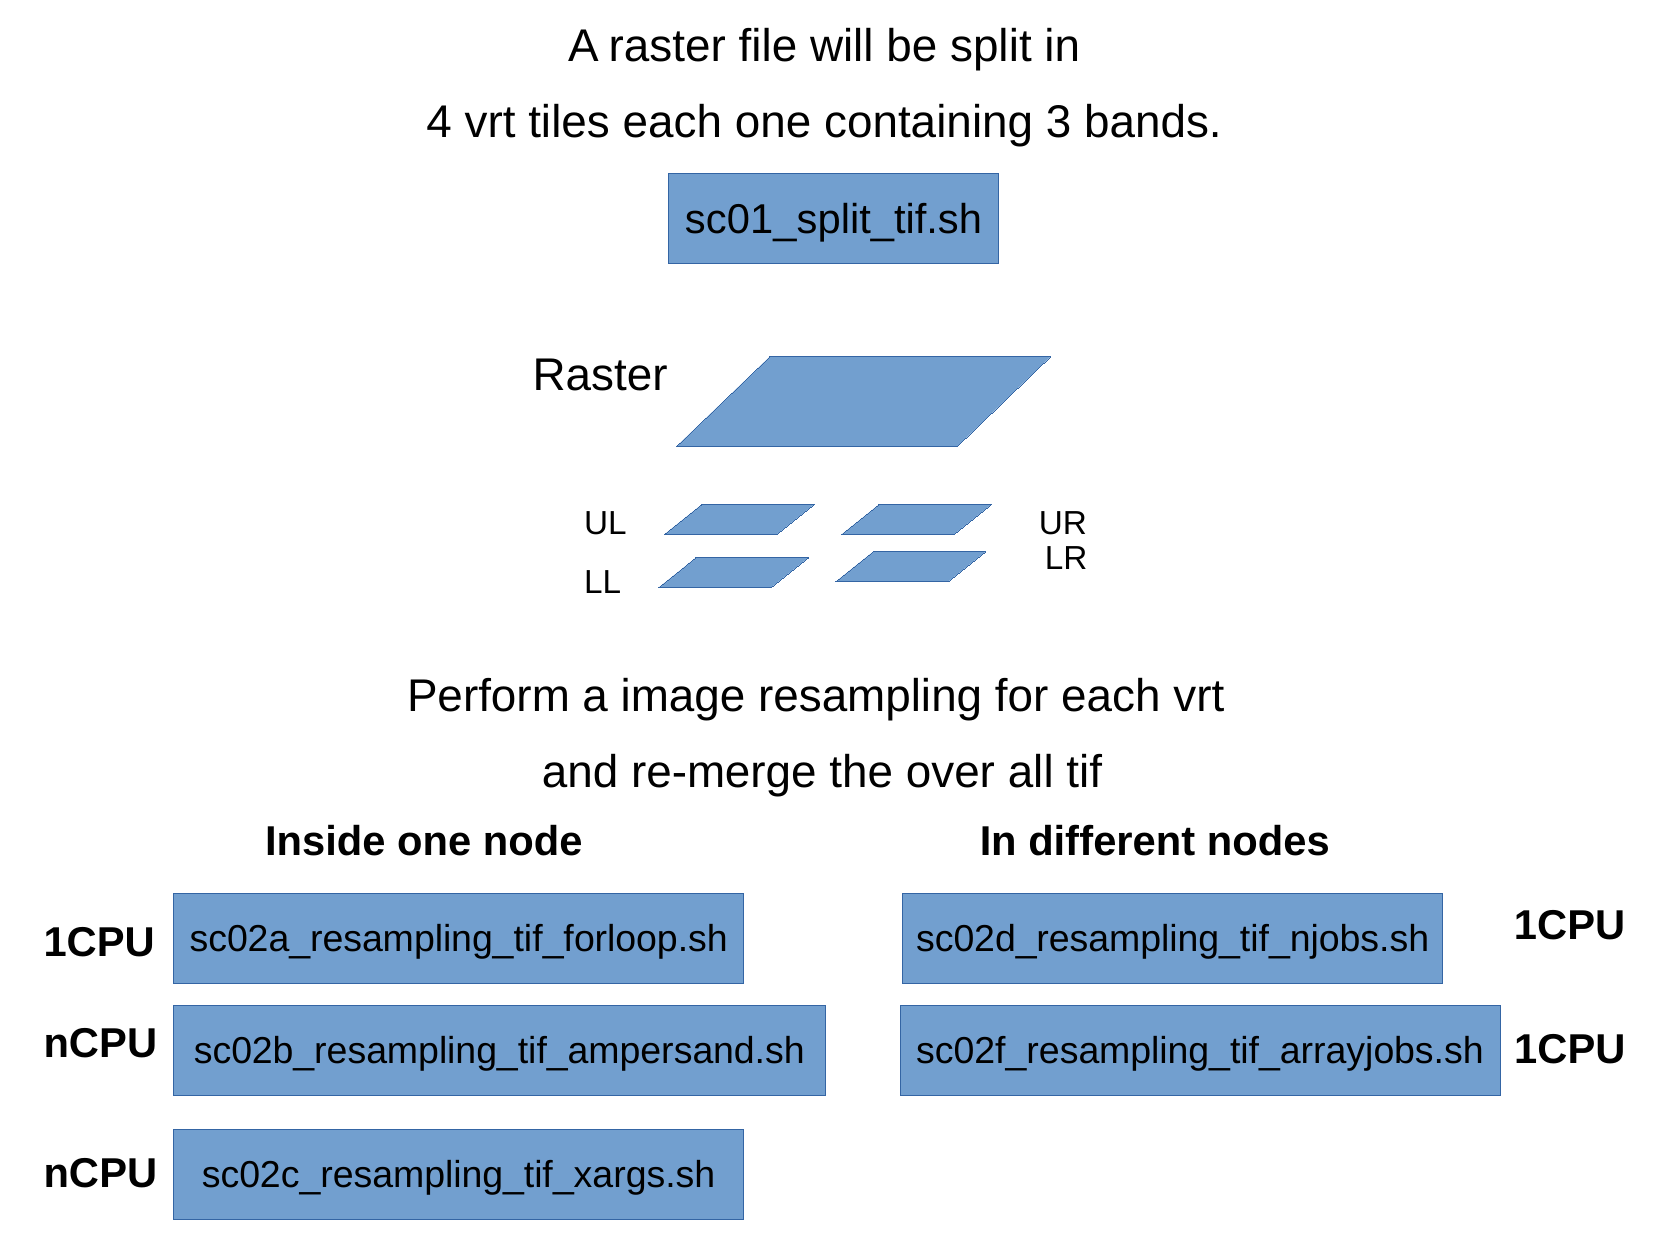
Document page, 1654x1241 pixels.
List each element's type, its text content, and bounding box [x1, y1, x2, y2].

text_box UR [1024, 497, 1103, 553]
text_box In different nodes [965, 810, 1440, 918]
text_box nCPU [28, 1012, 199, 1120]
text_box [841, 504, 992, 535]
text_box Perform a image resampling for each vrt and re-merge the over all tif [333, 662, 1312, 805]
text_box A raster file will be split in 4 vrt tiles each one containing 3 bands. [161, 12, 1501, 155]
text_box sc02d_resampling_tif_njobs.sh [902, 893, 1443, 984]
text_box [664, 504, 815, 535]
text_box sc02b_resampling_tif_ampersand.sh [173, 1005, 826, 1096]
text_box [658, 557, 809, 588]
text_box sc01_split_tif.sh [668, 173, 999, 264]
text_box [835, 551, 986, 582]
text_box LL [569, 556, 648, 612]
text_box LR [1030, 532, 1109, 588]
text_box sc02a_resampling_tif_forloop.sh [173, 893, 744, 984]
text_box UL [569, 497, 648, 553]
text_box Inside one node [250, 810, 601, 885]
text_box [676, 356, 1051, 447]
text_box nCPU [28, 1142, 199, 1241]
text_box sc02f_resampling_tif_arrayjobs.sh [900, 1005, 1501, 1096]
text_box 1CPU [1499, 1018, 1654, 1126]
text_box sc02c_resampling_tif_xargs.sh [173, 1129, 744, 1220]
text_box Raster [517, 341, 706, 408]
text_box 1CPU [1499, 894, 1654, 1002]
text_box 1CPU [28, 911, 199, 1012]
